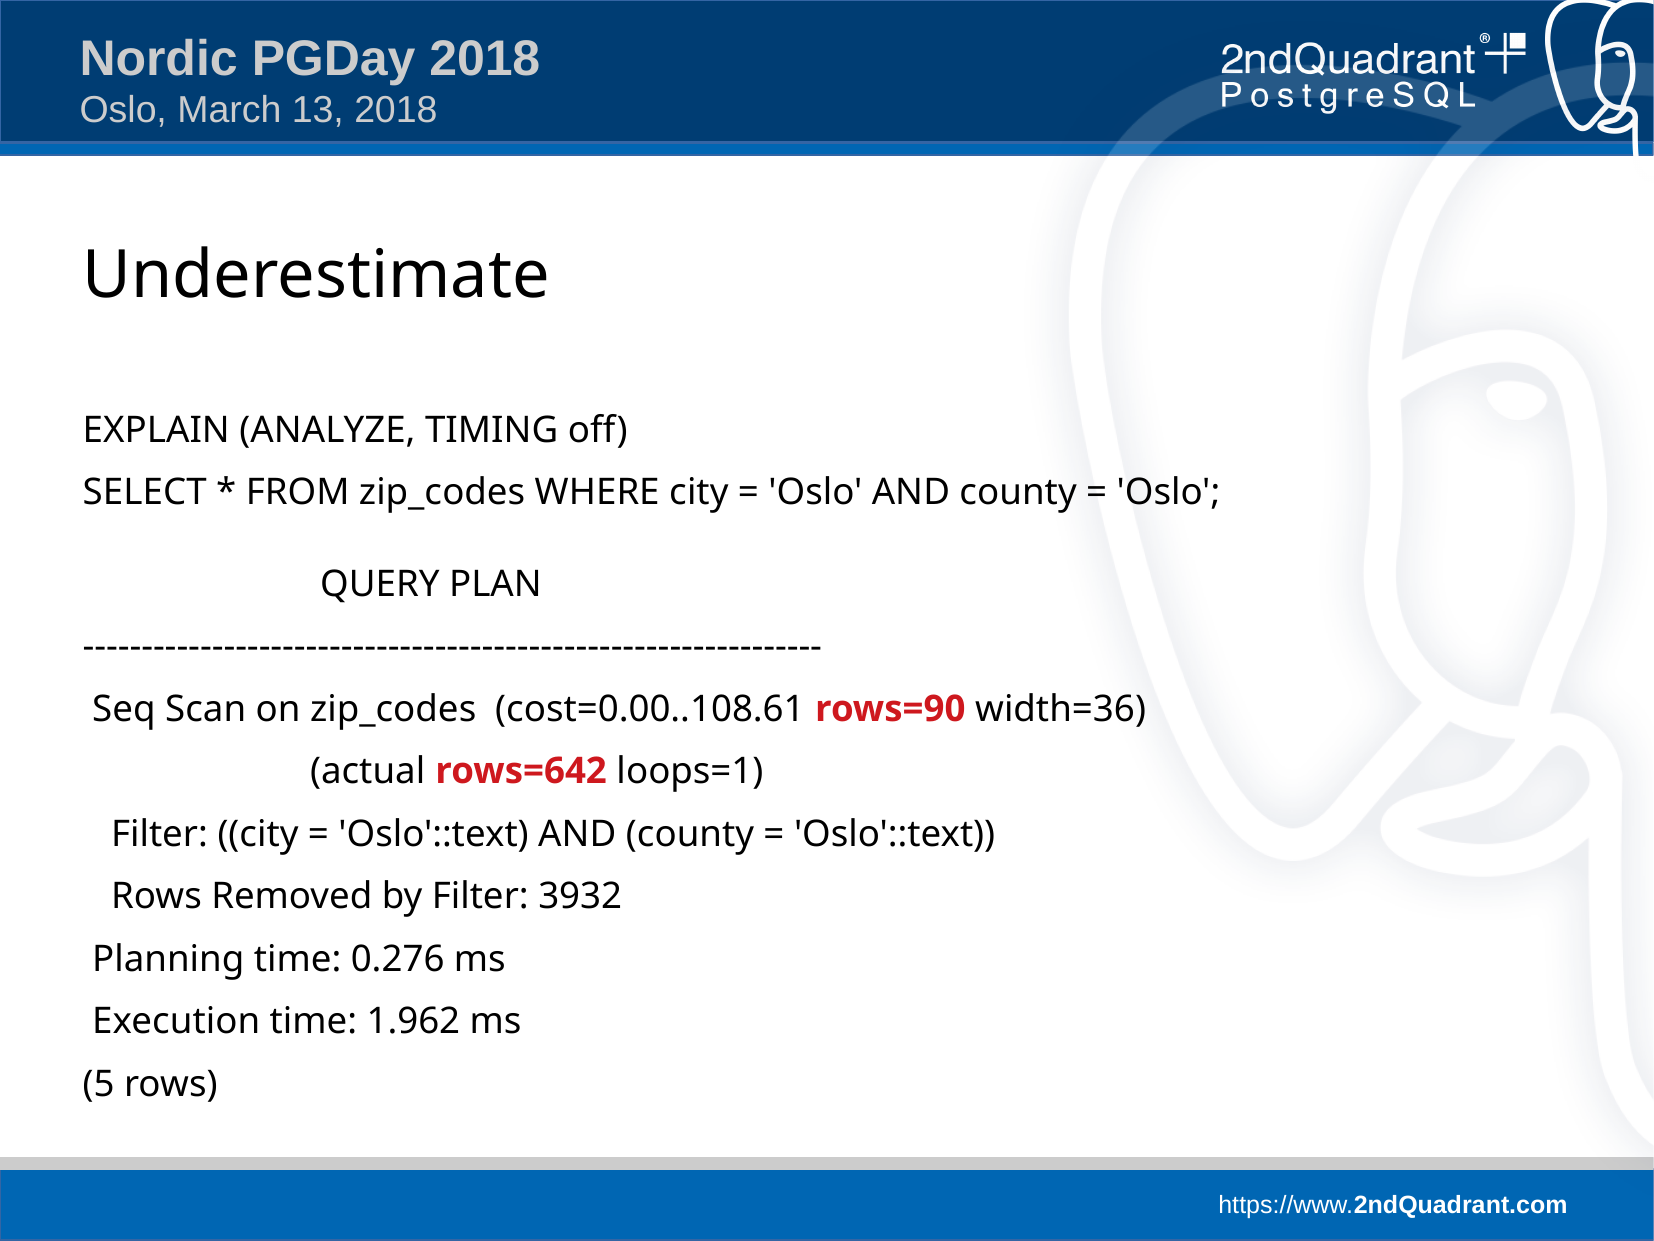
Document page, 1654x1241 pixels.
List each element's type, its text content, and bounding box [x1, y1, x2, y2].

list EXPLAIN (ANALYZE, TIMING off) SELECT * FROM zip_codes WHERE city = 'Oslo' AND county = 'Oslo'; QUERY PLAN --------------------------------------------------------------- Seq Scan on zip_codes (cost=0.00..108.61 rows=90 width=36) (actual rows=642 loops=1) Filter: ((city = 'Oslo'::text) AND (county = 'Oslo'::text)) Rows Removed by Filter: 3932 Planning time: 0.276 ms Execution time: 1.962 ms (5 rows) [82, 390, 1571, 1110]
picture [632, 0, 1654, 1241]
title Underestimate [82, 167, 1571, 375]
